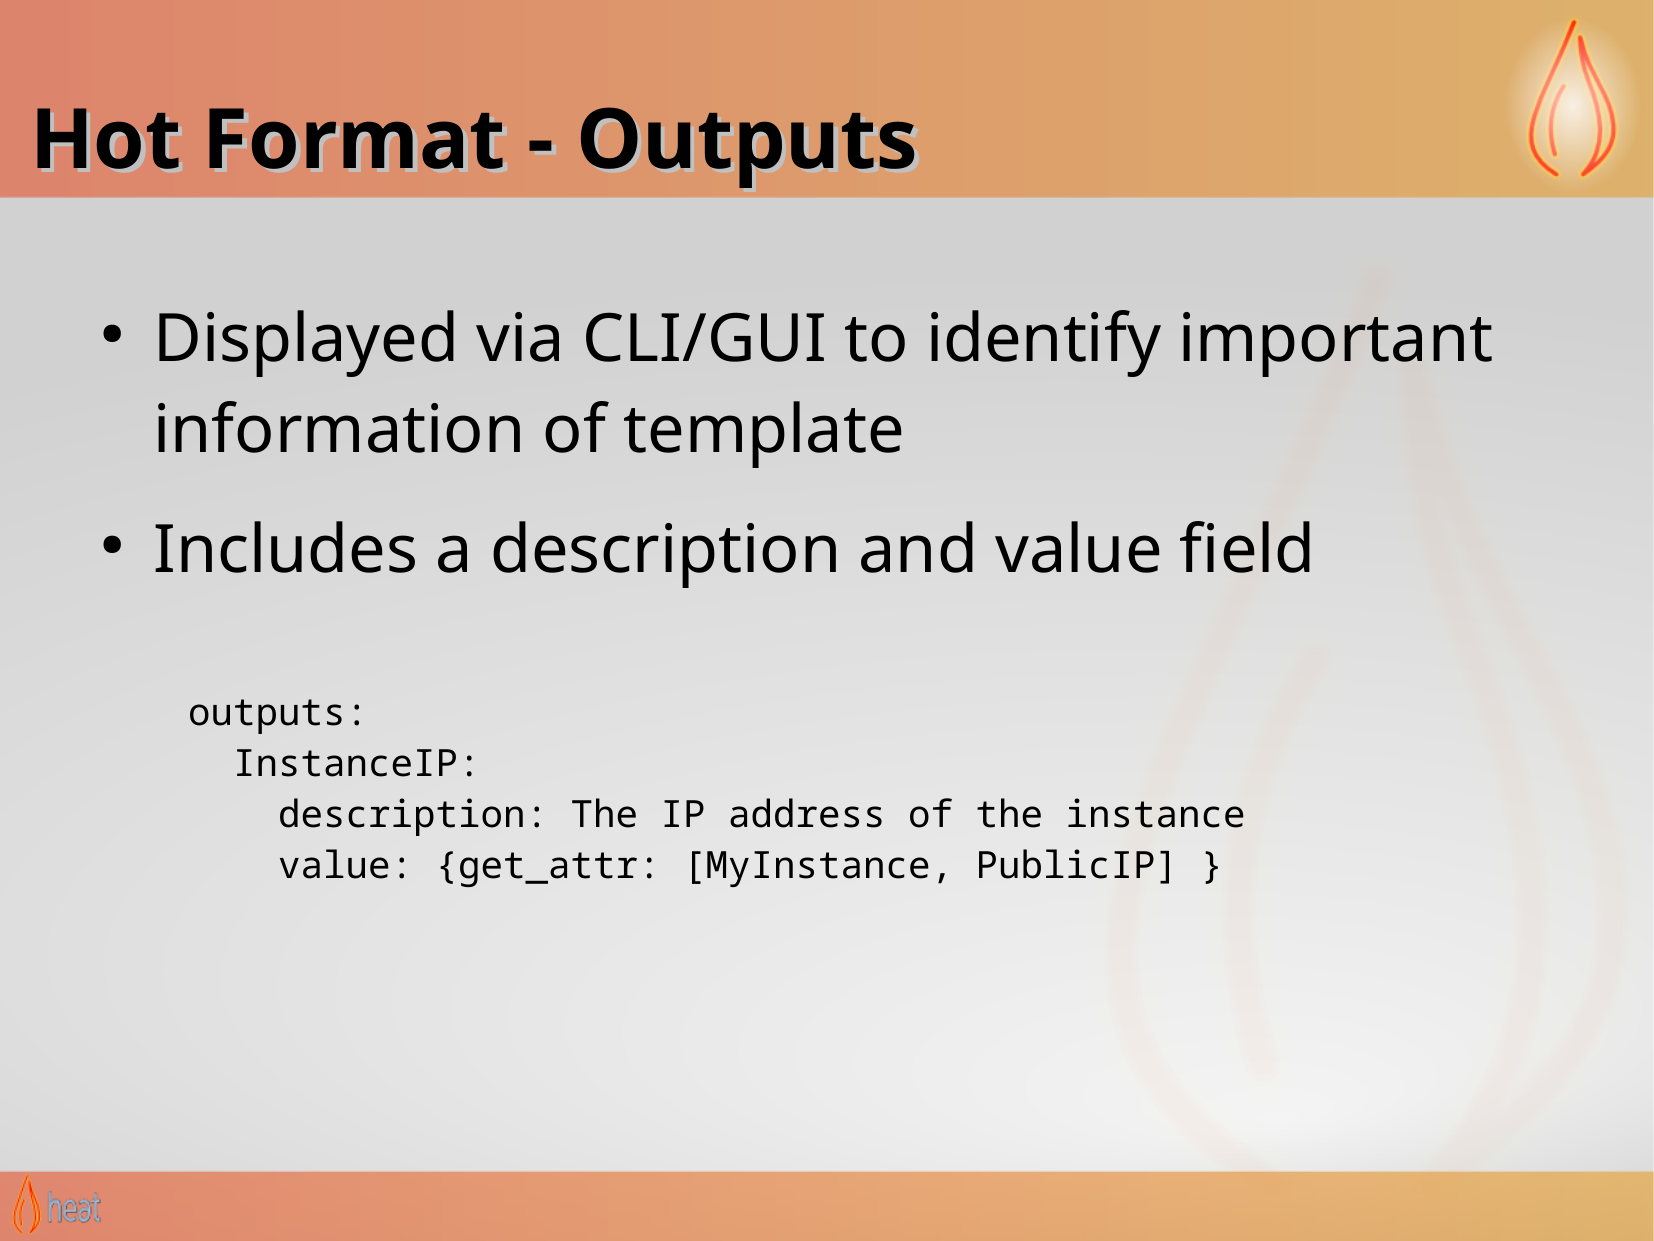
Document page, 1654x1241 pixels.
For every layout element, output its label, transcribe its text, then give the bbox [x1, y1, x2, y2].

picture [0, 0, 1654, 1241]
title Hot Format - Outputs [30, 23, 1606, 249]
text_box outputs: InstanceIP: description: The IP address of the instance value: {get_attr: [MyInstance, PublicIP] } [102, 678, 1426, 906]
list Displayed via CLI/GUI to identify important information of template Includes a description and value field [82, 290, 1538, 1010]
